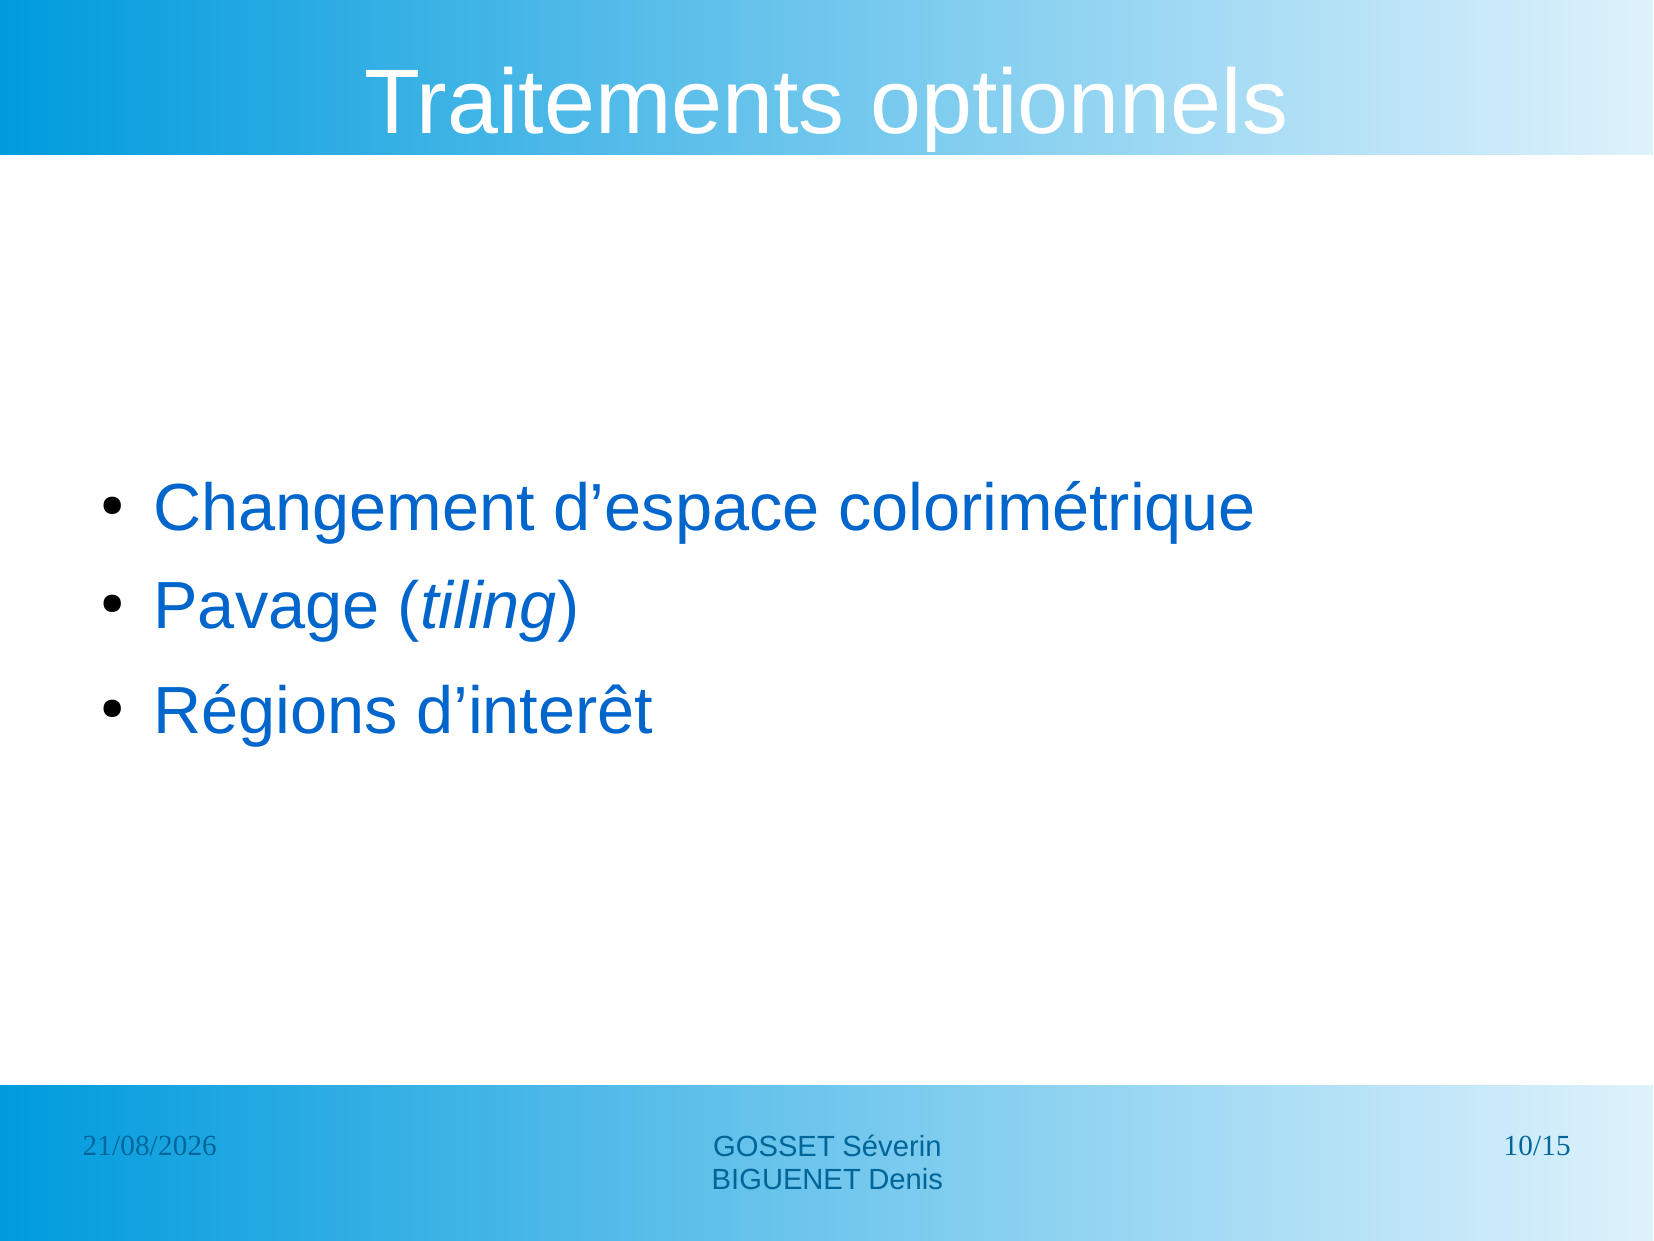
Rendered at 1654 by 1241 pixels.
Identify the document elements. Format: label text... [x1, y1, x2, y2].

title Traitements optionnels [82, 49, 1571, 155]
list Changement d’espace colorimétrique Pavage (tiling) Régions d’interêt [82, 469, 1571, 771]
